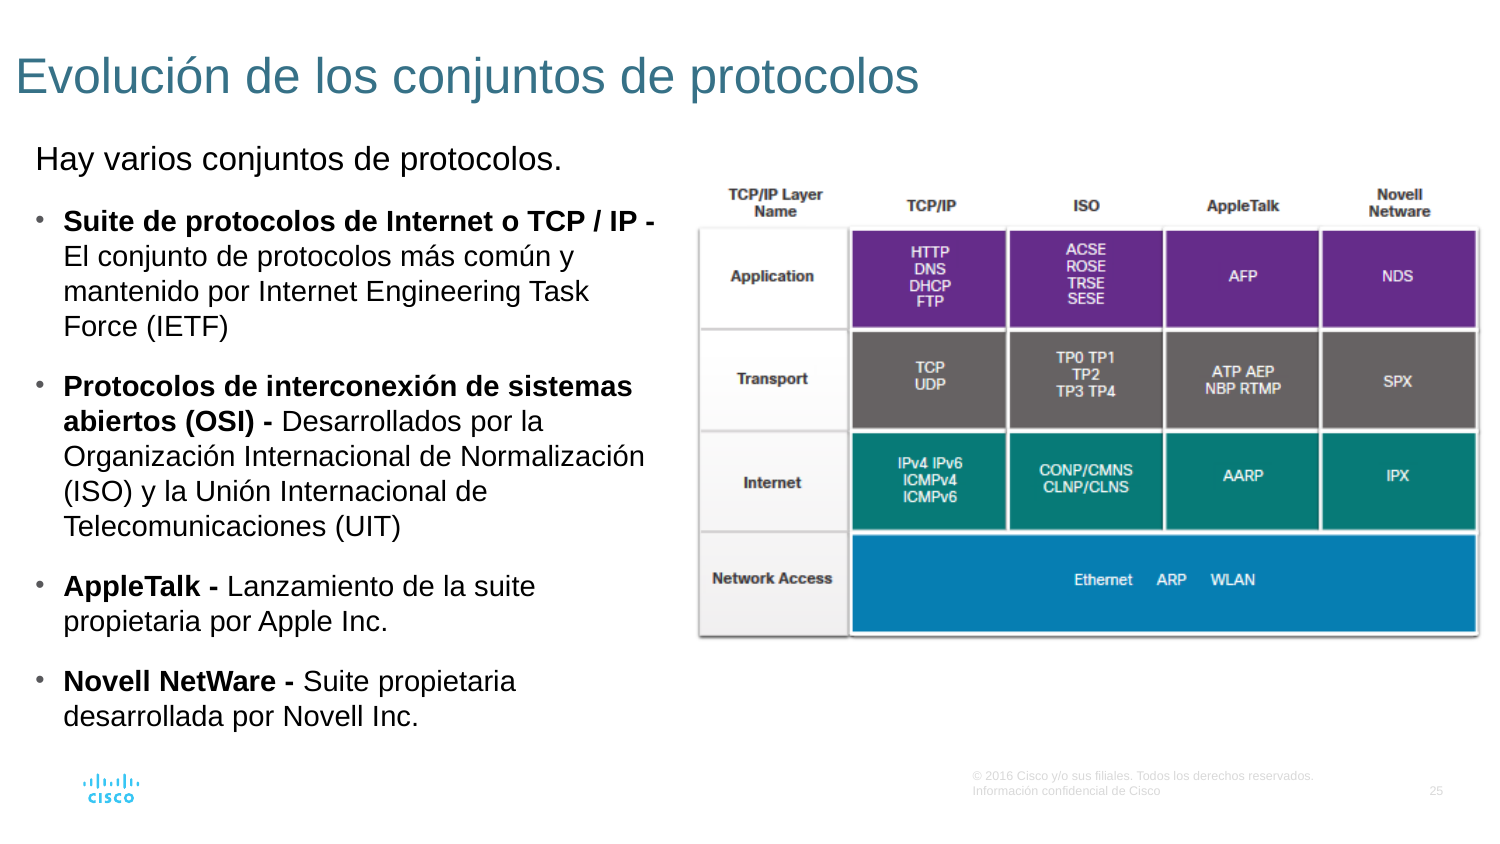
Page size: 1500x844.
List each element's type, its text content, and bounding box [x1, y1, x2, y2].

list Hay varios conjuntos de protocolos. Suite de protocolos de Internet o TCP / IP - El conjunto de protocolos más común y mantenido por Internet Engineering Task Force (IETF) Protocolos de interconexión de sistemas abiertos (OSI) - Desarrollados por la Organización Internacional de Normalización (ISO) y la Unión Internacional de Telecomunicaciones (UIT) AppleTalk - Lanzamiento de la suite propietaria por Apple Inc. Novell NetWare - Suite propietaria desarrollada por Novell Inc. [20, 129, 694, 763]
title Evolución de los conjuntos de protocolos [0, 36, 1500, 111]
picture [676, 179, 1500, 657]
